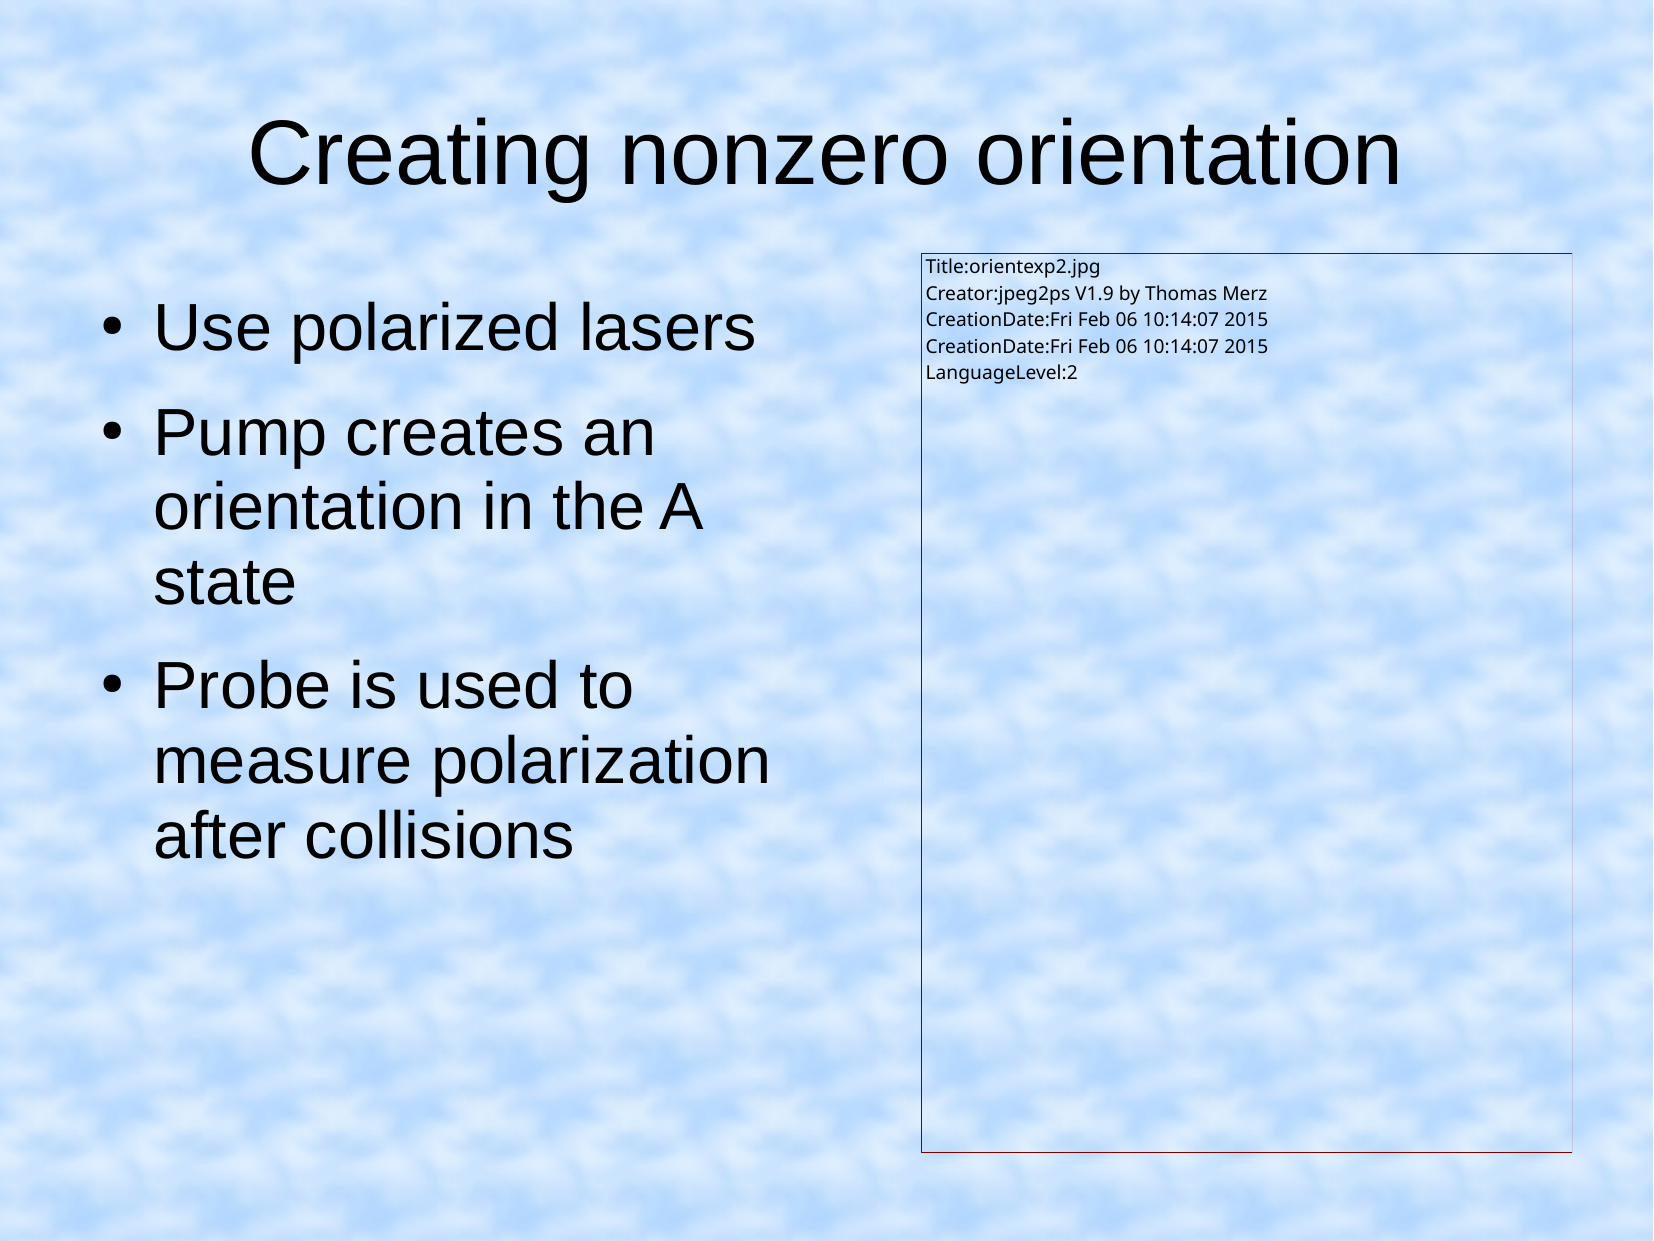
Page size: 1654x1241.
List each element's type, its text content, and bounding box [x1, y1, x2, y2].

title Creating nonzero orientation [82, 49, 1571, 257]
list Use polarized lasers Pump creates an orientation in the A state Probe is used to measure polarization after collisions [82, 290, 826, 1126]
picture [0, 0, 1654, 1241]
